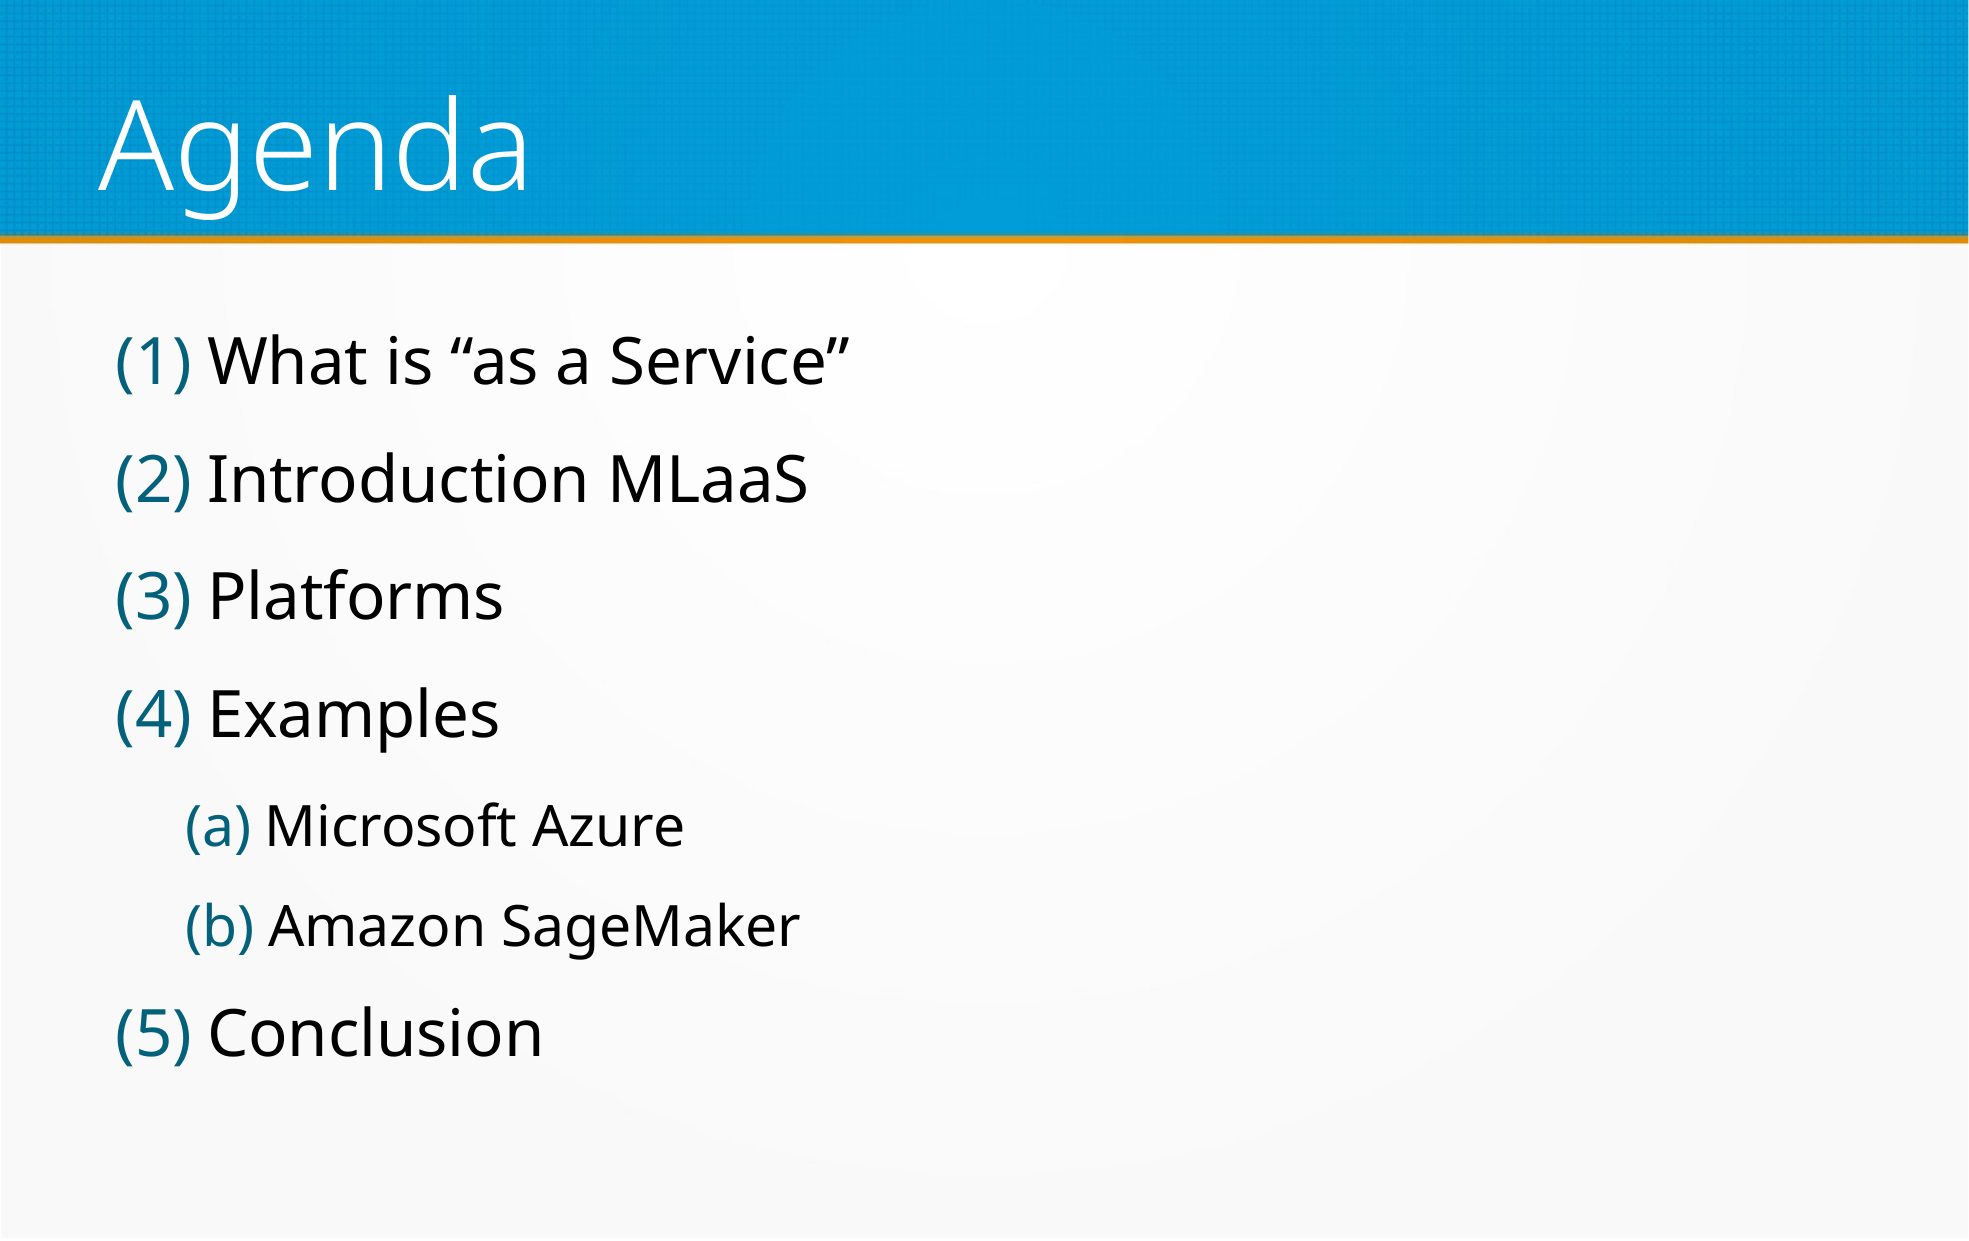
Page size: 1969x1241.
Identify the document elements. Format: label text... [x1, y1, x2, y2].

picture [0, 233, 1969, 1241]
title Agenda [98, 19, 1870, 227]
list What is “as a Service” Introduction MLaaS Platforms Examples Microsoft Azure Amazon SageMaker Conclusion [98, 315, 1861, 1081]
